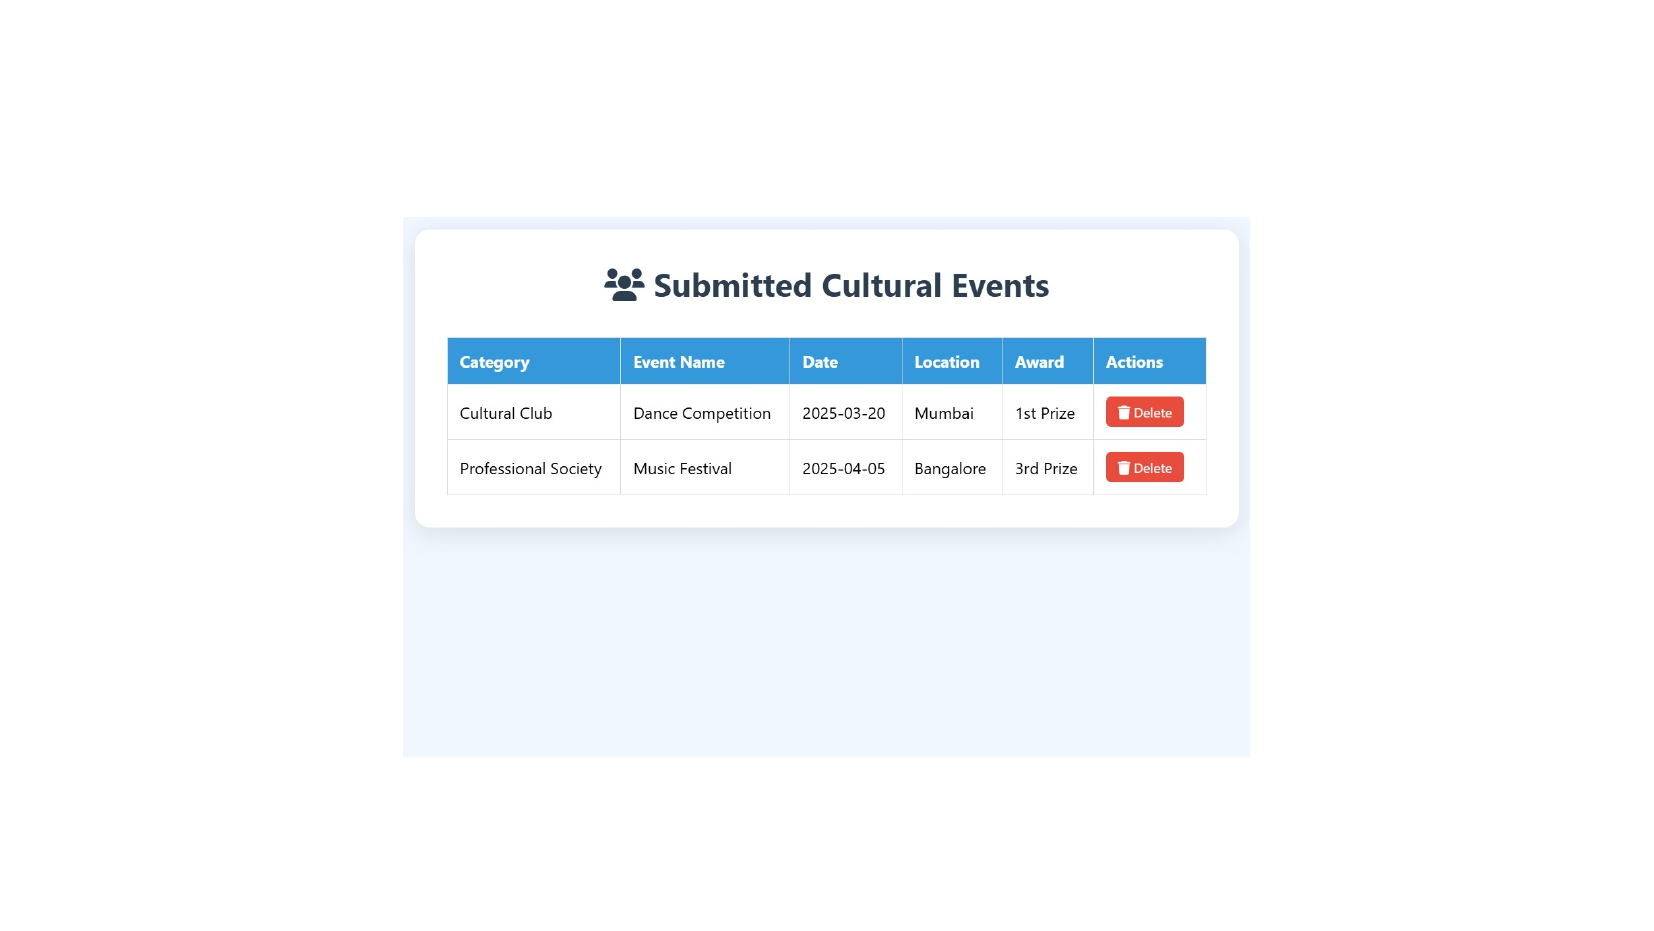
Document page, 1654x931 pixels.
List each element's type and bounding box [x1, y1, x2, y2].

picture [403, 217, 1250, 758]
